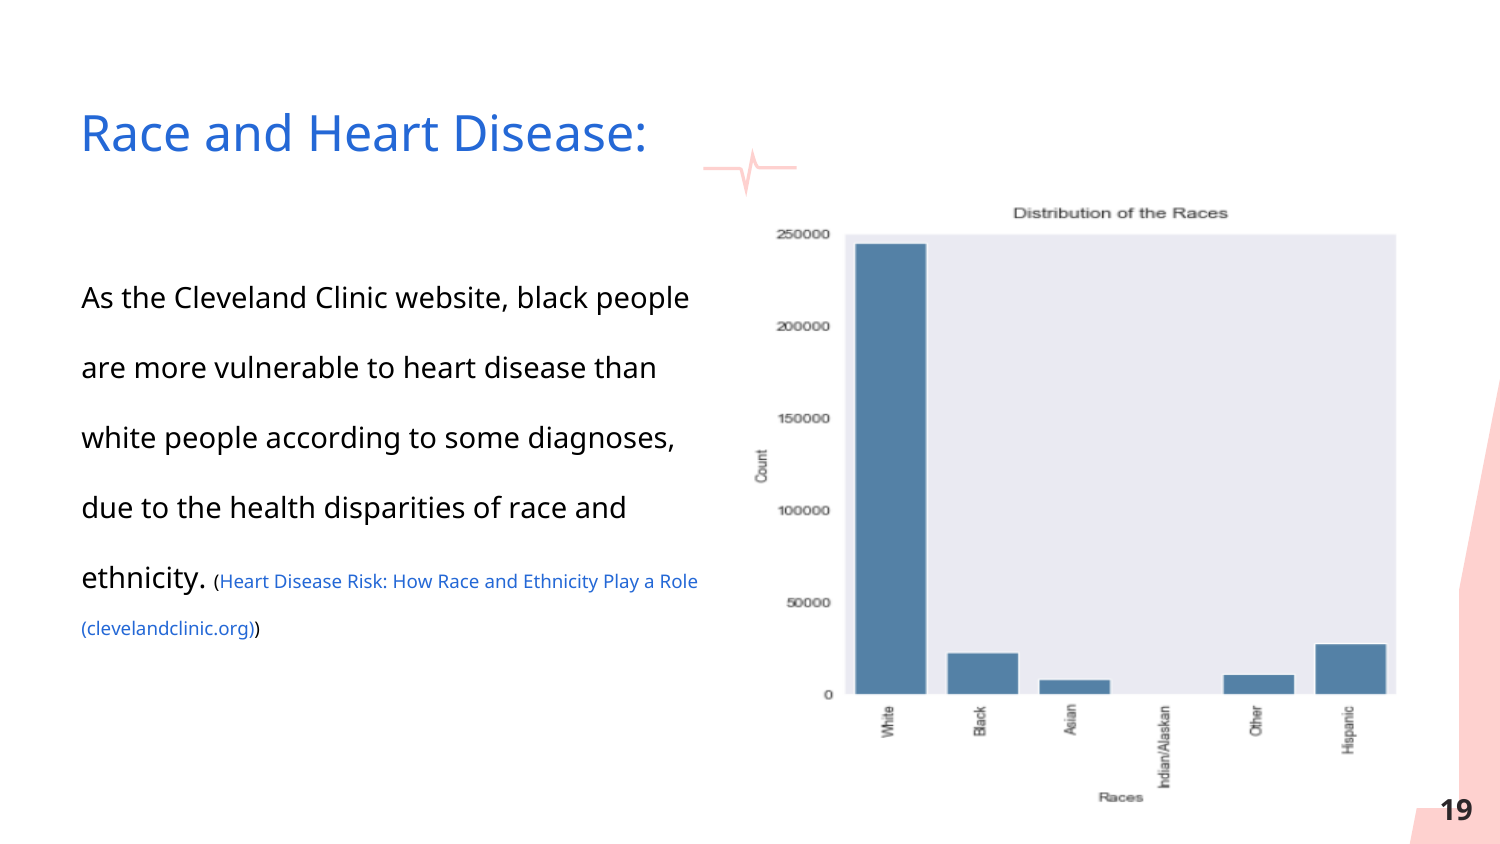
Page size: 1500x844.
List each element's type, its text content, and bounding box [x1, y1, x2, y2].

title Race and Heart Disease: [65, 86, 1500, 156]
picture [744, 205, 1459, 808]
text_box 19 [1424, 783, 1489, 830]
text_box As the Cleveland Clinic website, black people are more vulnerable to heart disease than white people according to some diagnoses, due to the health disparities of race and ethnicity. (Heart Disease Risk: How Race and Ethnicity Play a Role (clevelandclinic.org)) [66, 236, 744, 574]
